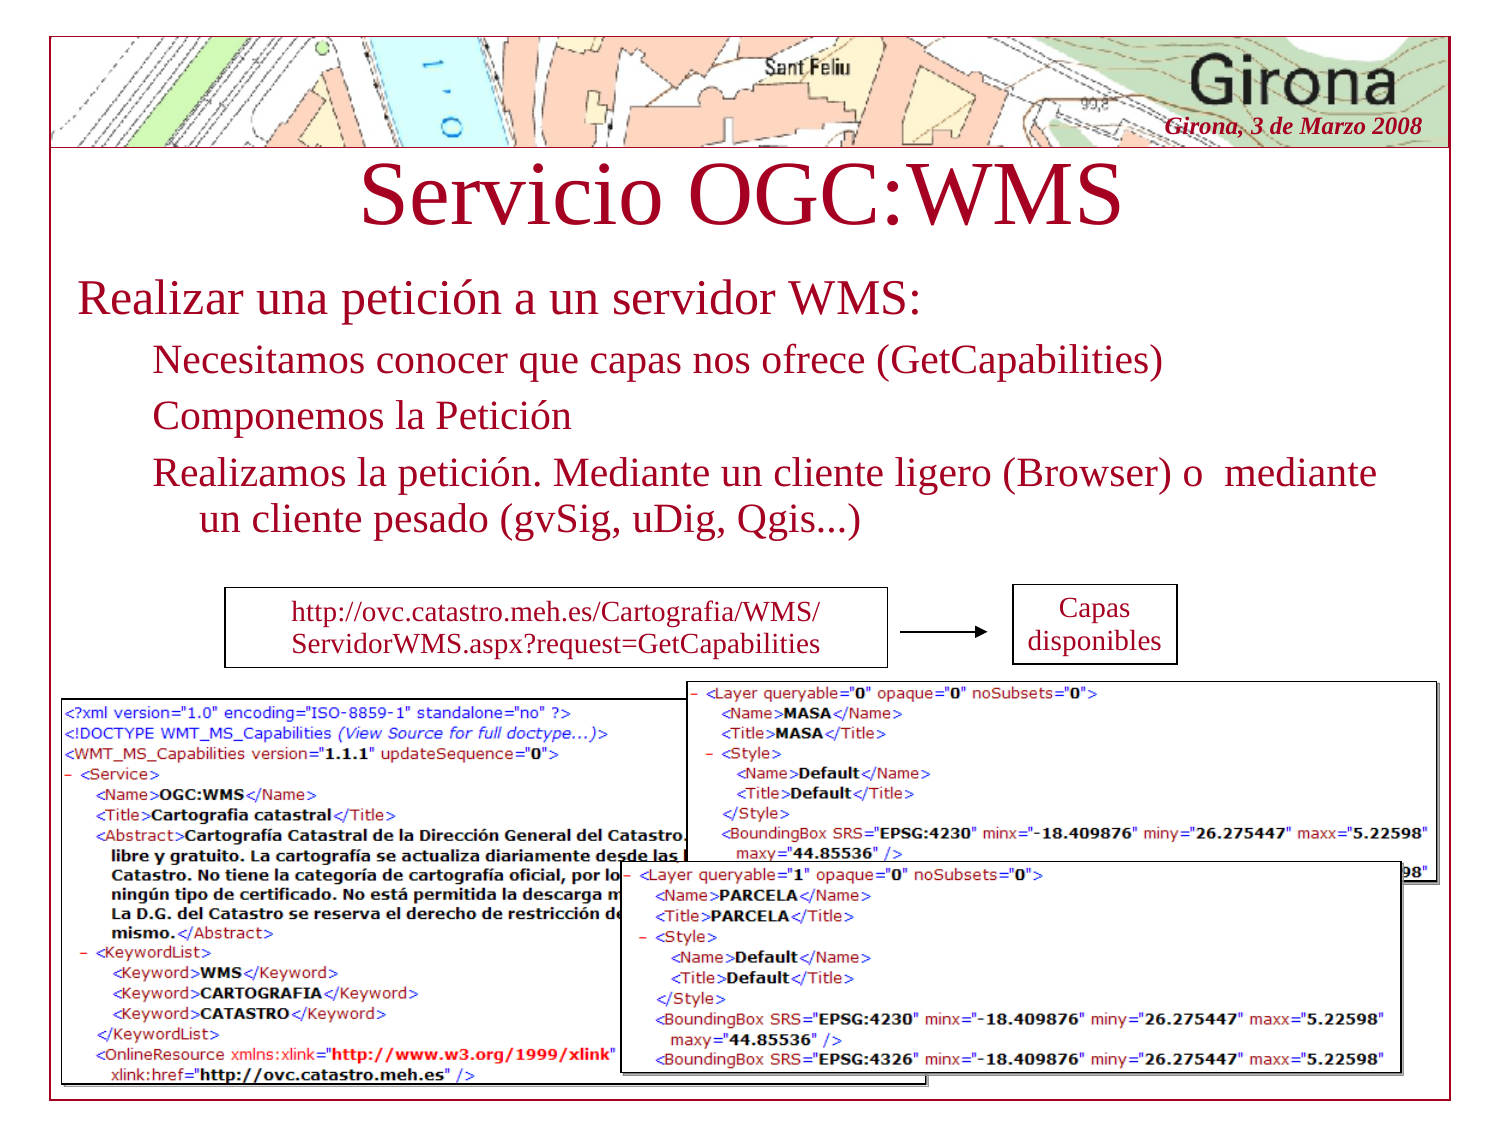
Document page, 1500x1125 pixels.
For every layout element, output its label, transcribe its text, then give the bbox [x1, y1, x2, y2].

picture [62, 699, 925, 1084]
picture [1310, 120, 1316, 131]
picture [51, 37, 1448, 147]
picture [1338, 124, 1348, 131]
text_box http://ovc.catastro.meh.es/Cartografia/WMS/ServidorWMS.aspx?request=GetCapabilities [225, 587, 888, 668]
picture [621, 862, 1401, 1072]
picture [687, 682, 1436, 881]
list Realizar una petición a un servidor WMS: Necesitamos conocer que capas nos ofrece (GetCapabilities) Componemos la Petición Realizamos la petición. Mediante un cliente ligero (Browser) o mediante un cliente pesado (gvSig, uDig, Qgis...) [62, 262, 1438, 698]
text_box Capas disponibles [1012, 584, 1178, 665]
title Servicio OGC:WMS [111, 131, 1374, 257]
